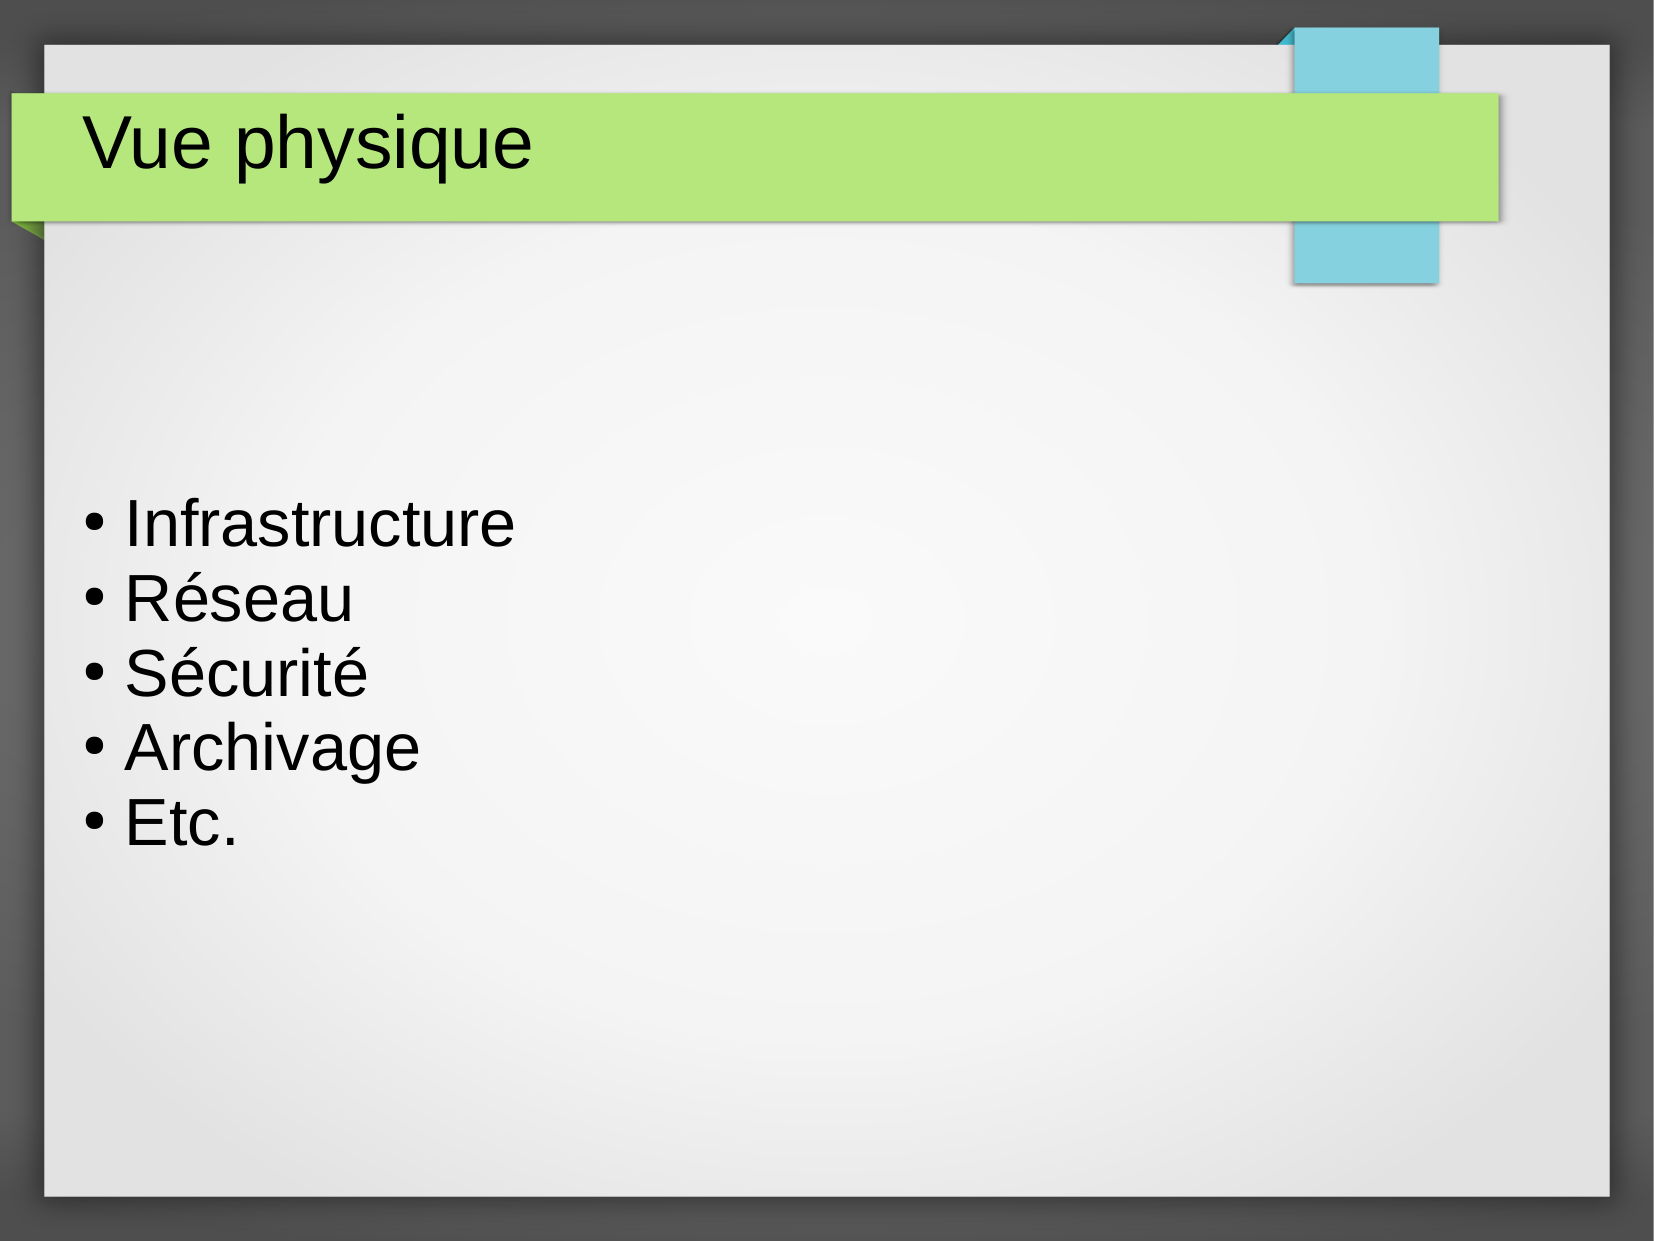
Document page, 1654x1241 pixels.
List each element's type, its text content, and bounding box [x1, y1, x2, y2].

subtitle Infrastructure Réseau Sécurité Archivage Etc. [82, 49, 1571, 1010]
picture [0, 0, 1654, 1241]
